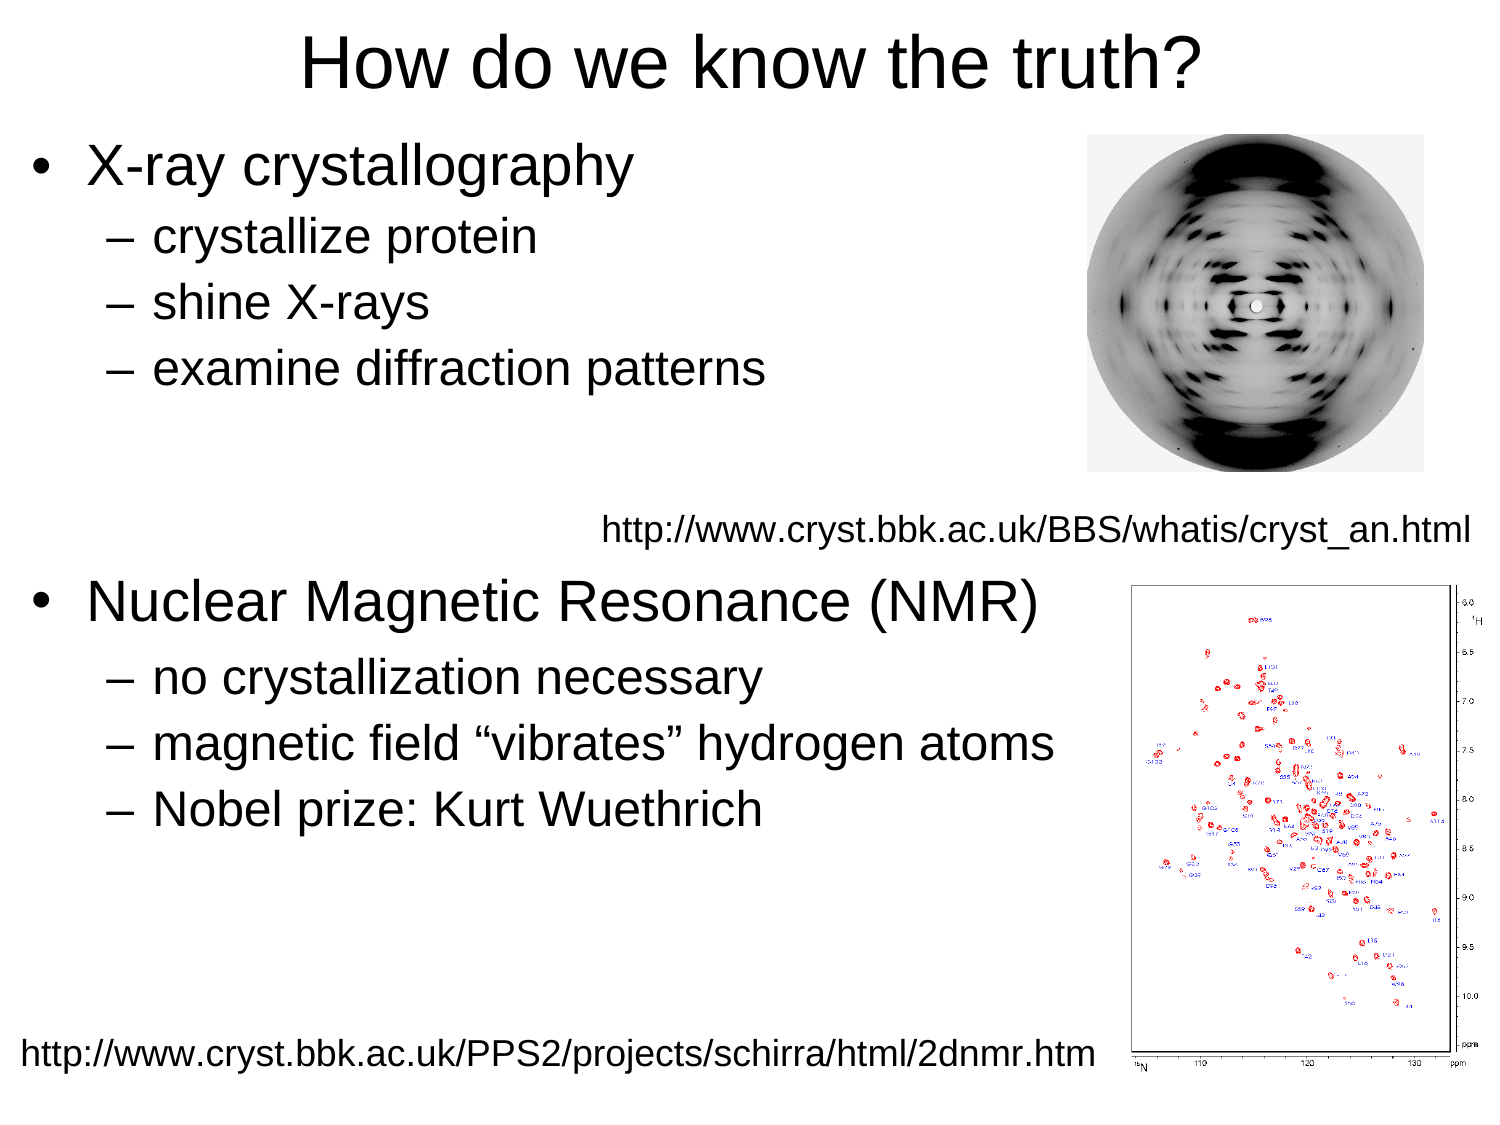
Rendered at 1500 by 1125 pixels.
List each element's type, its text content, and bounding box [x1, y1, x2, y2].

picture [1119, 571, 1488, 1076]
title How do we know the truth? [19, 2, 1485, 123]
picture [1087, 134, 1424, 472]
text_box http://www.cryst.bbk.ac.uk/PPS2/projects/schirra/html/2dnmr.htm [5, 1021, 1113, 1082]
text_box http://www.cryst.bbk.ac.uk/BBS/whatis/cryst_an.html [586, 496, 1488, 558]
list X-ray crystallography crystallize protein shine X-rays examine diffraction patterns Nuclear Magnetic Resonance (NMR)‏ no crystallization necessary magnetic field “vibrates” hydrogen atoms Nobel prize: Kurt Wuethrich [16, 124, 1485, 1087]
